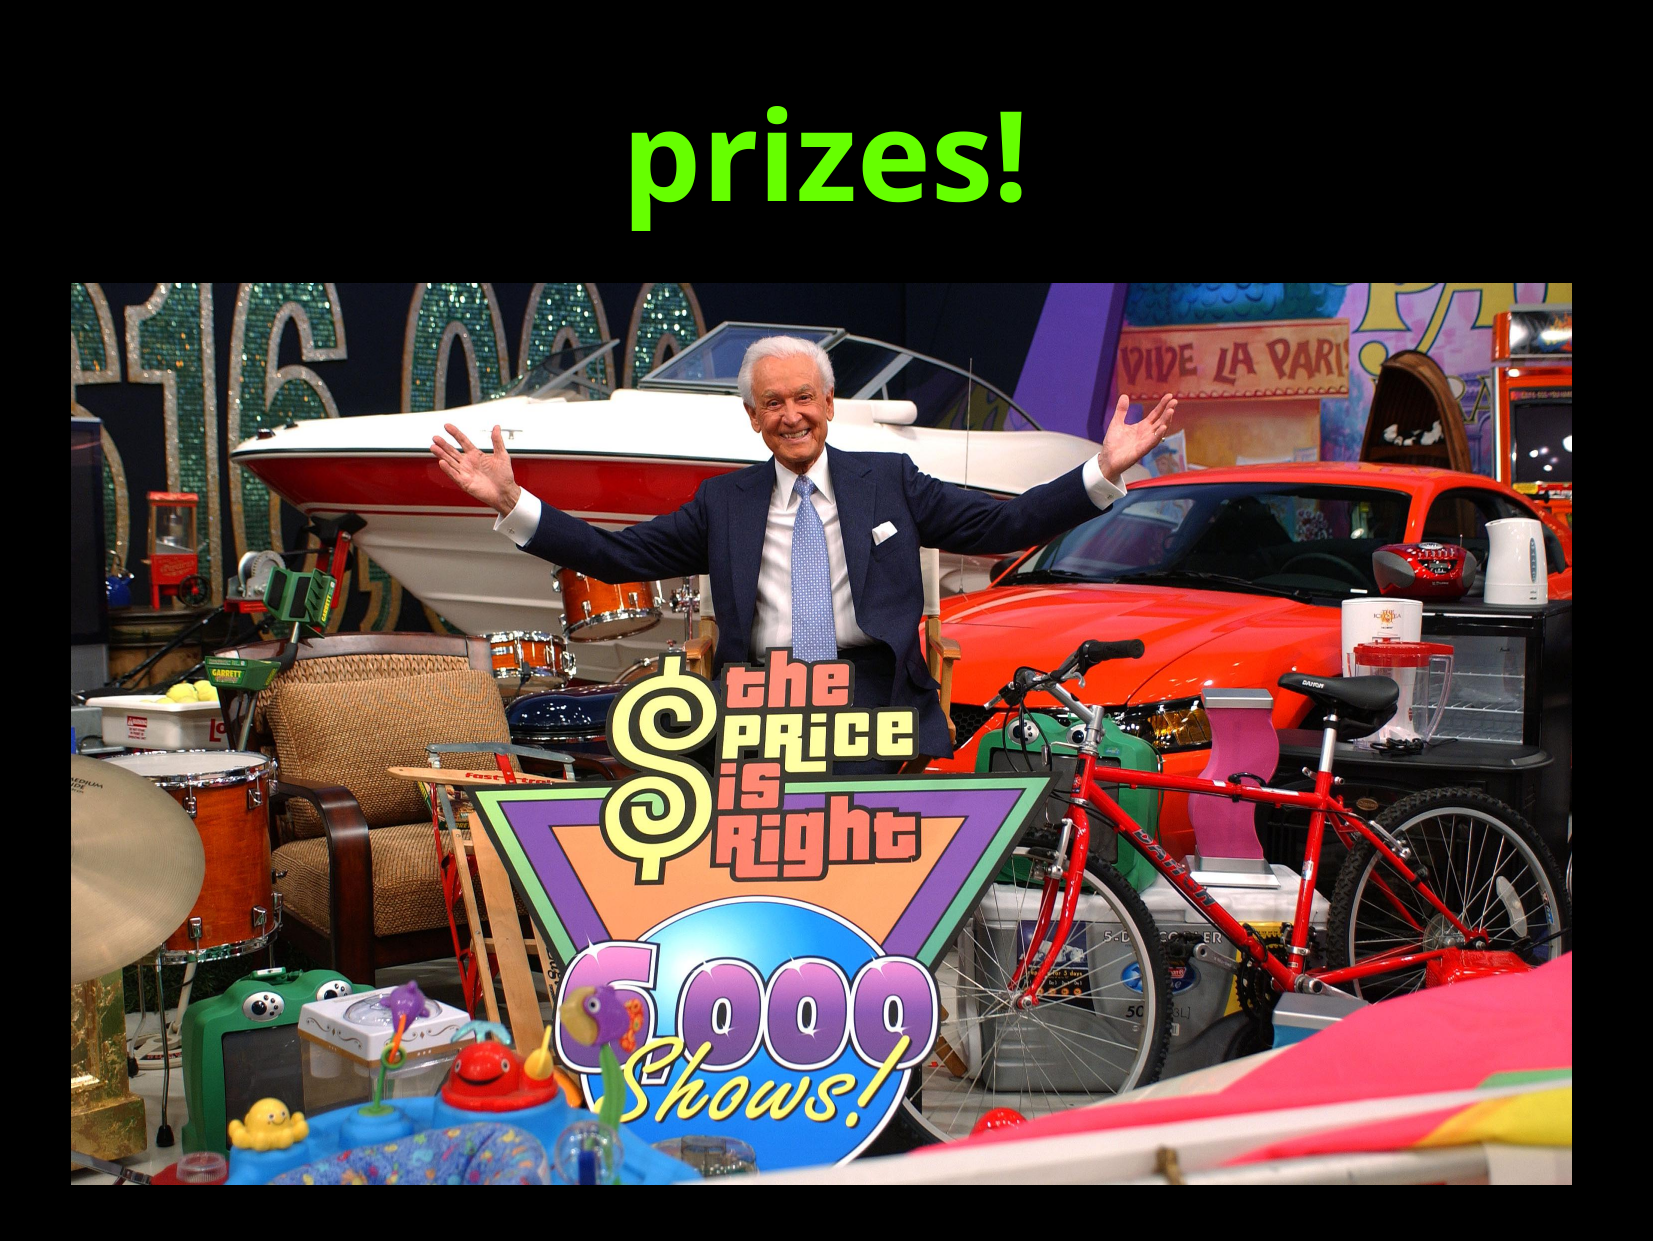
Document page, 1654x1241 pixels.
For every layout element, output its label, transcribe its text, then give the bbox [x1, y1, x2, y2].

title prizes! [82, 49, 1571, 257]
picture [71, 283, 1572, 1186]
